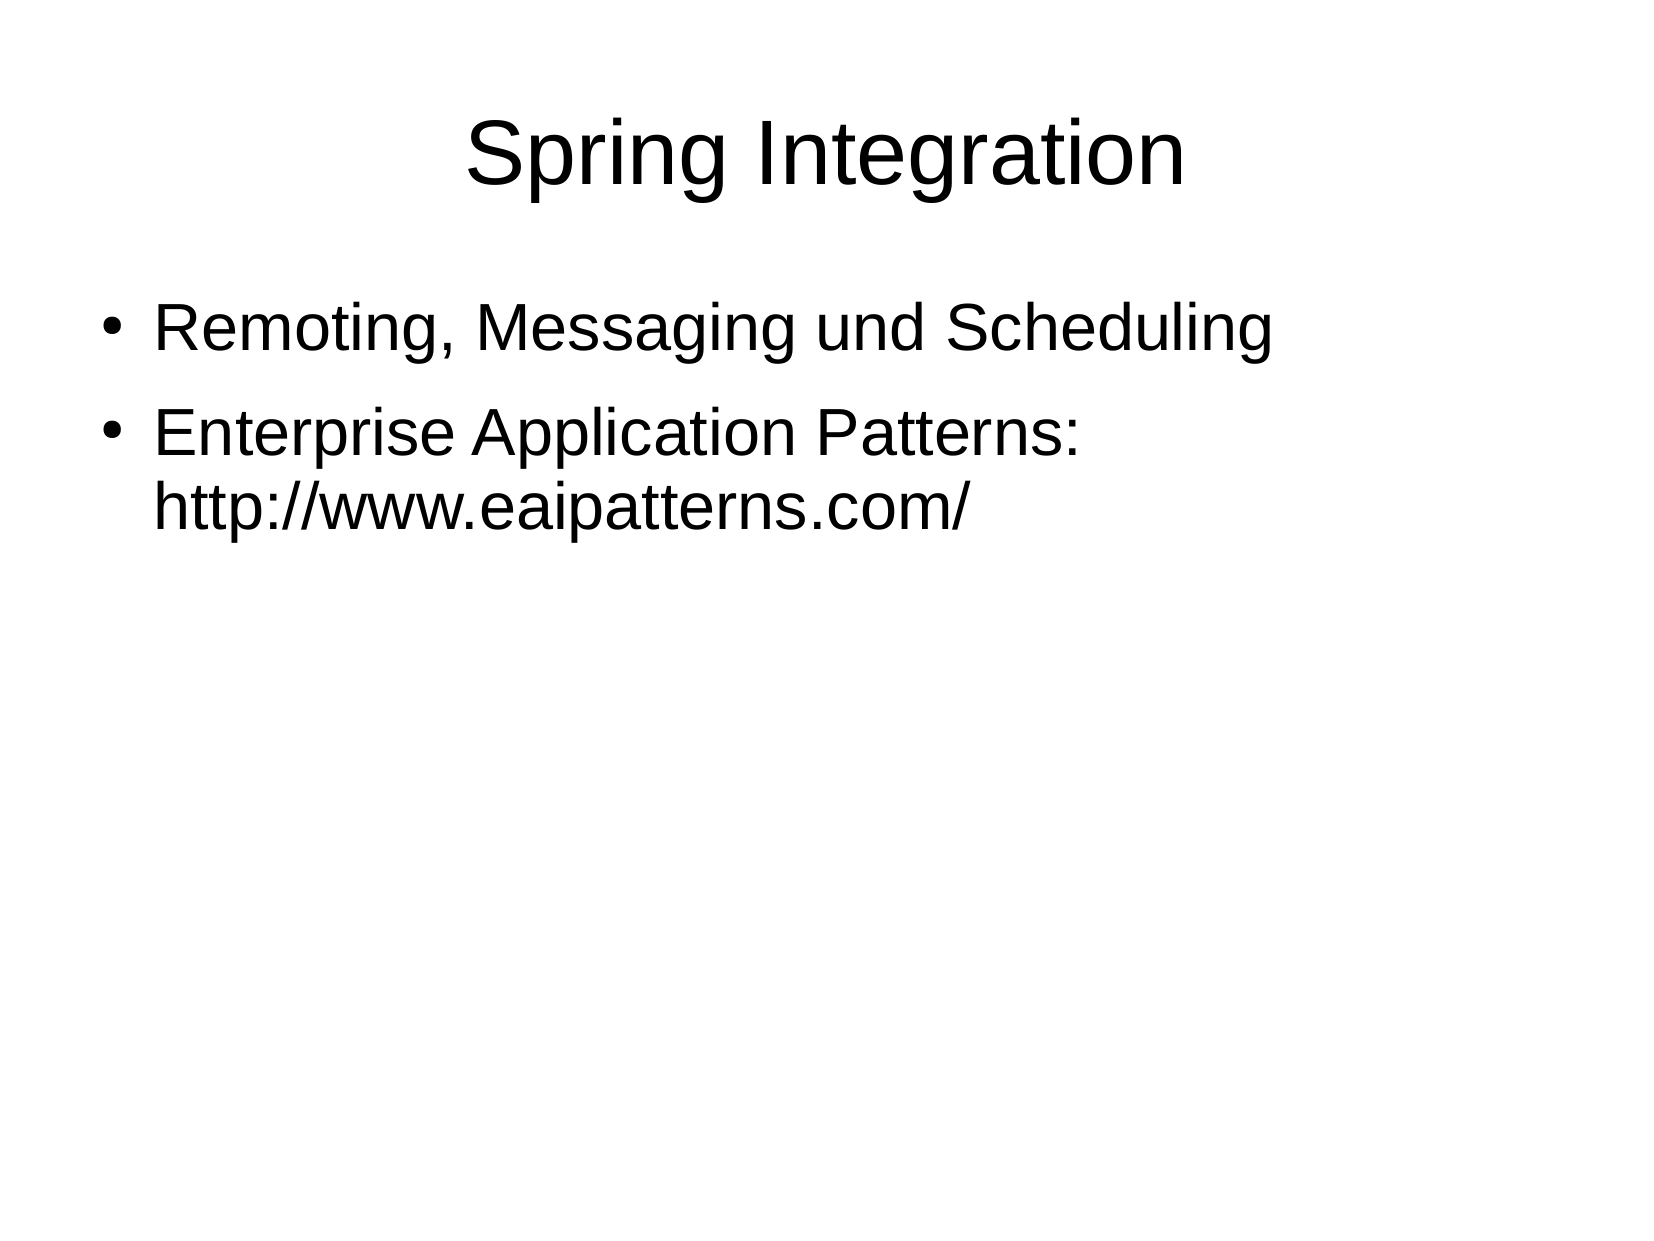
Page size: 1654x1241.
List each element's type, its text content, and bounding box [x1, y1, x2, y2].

title Spring Integration [82, 49, 1571, 257]
list Remoting, Messaging und Scheduling Enterprise Application Patterns: http://www.eaipatterns.com/ [82, 290, 1571, 1109]
